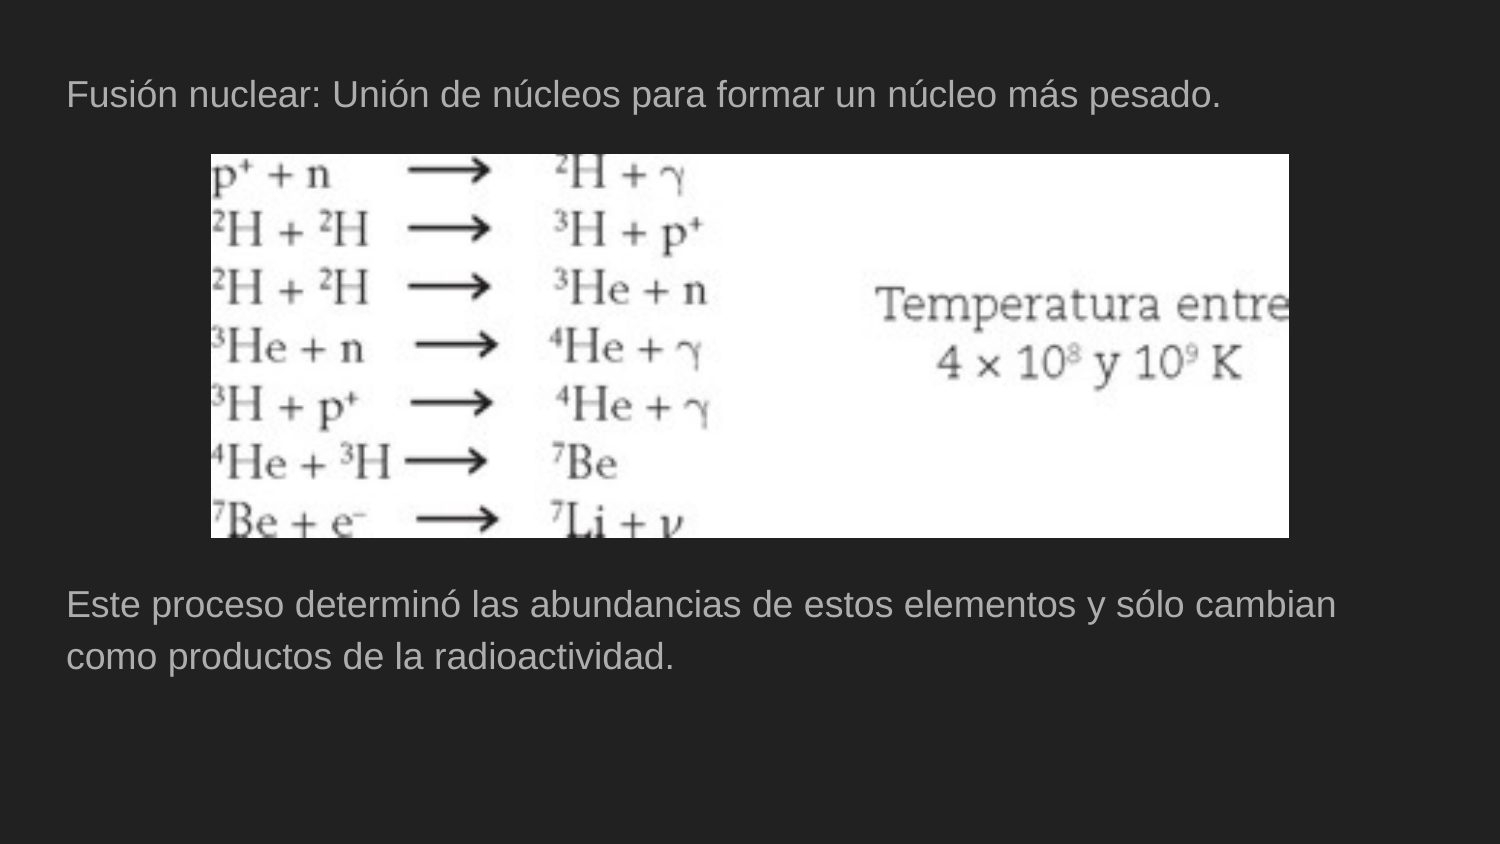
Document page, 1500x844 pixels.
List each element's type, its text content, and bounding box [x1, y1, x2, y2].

picture [211, 154, 1289, 538]
list Fusión nuclear: Unión de núcleos para formar un núcleo más pesado. Este proceso determinó las abundancias de estos elementos y sólo cambian como productos de la radioactividad. [51, 48, 1449, 743]
